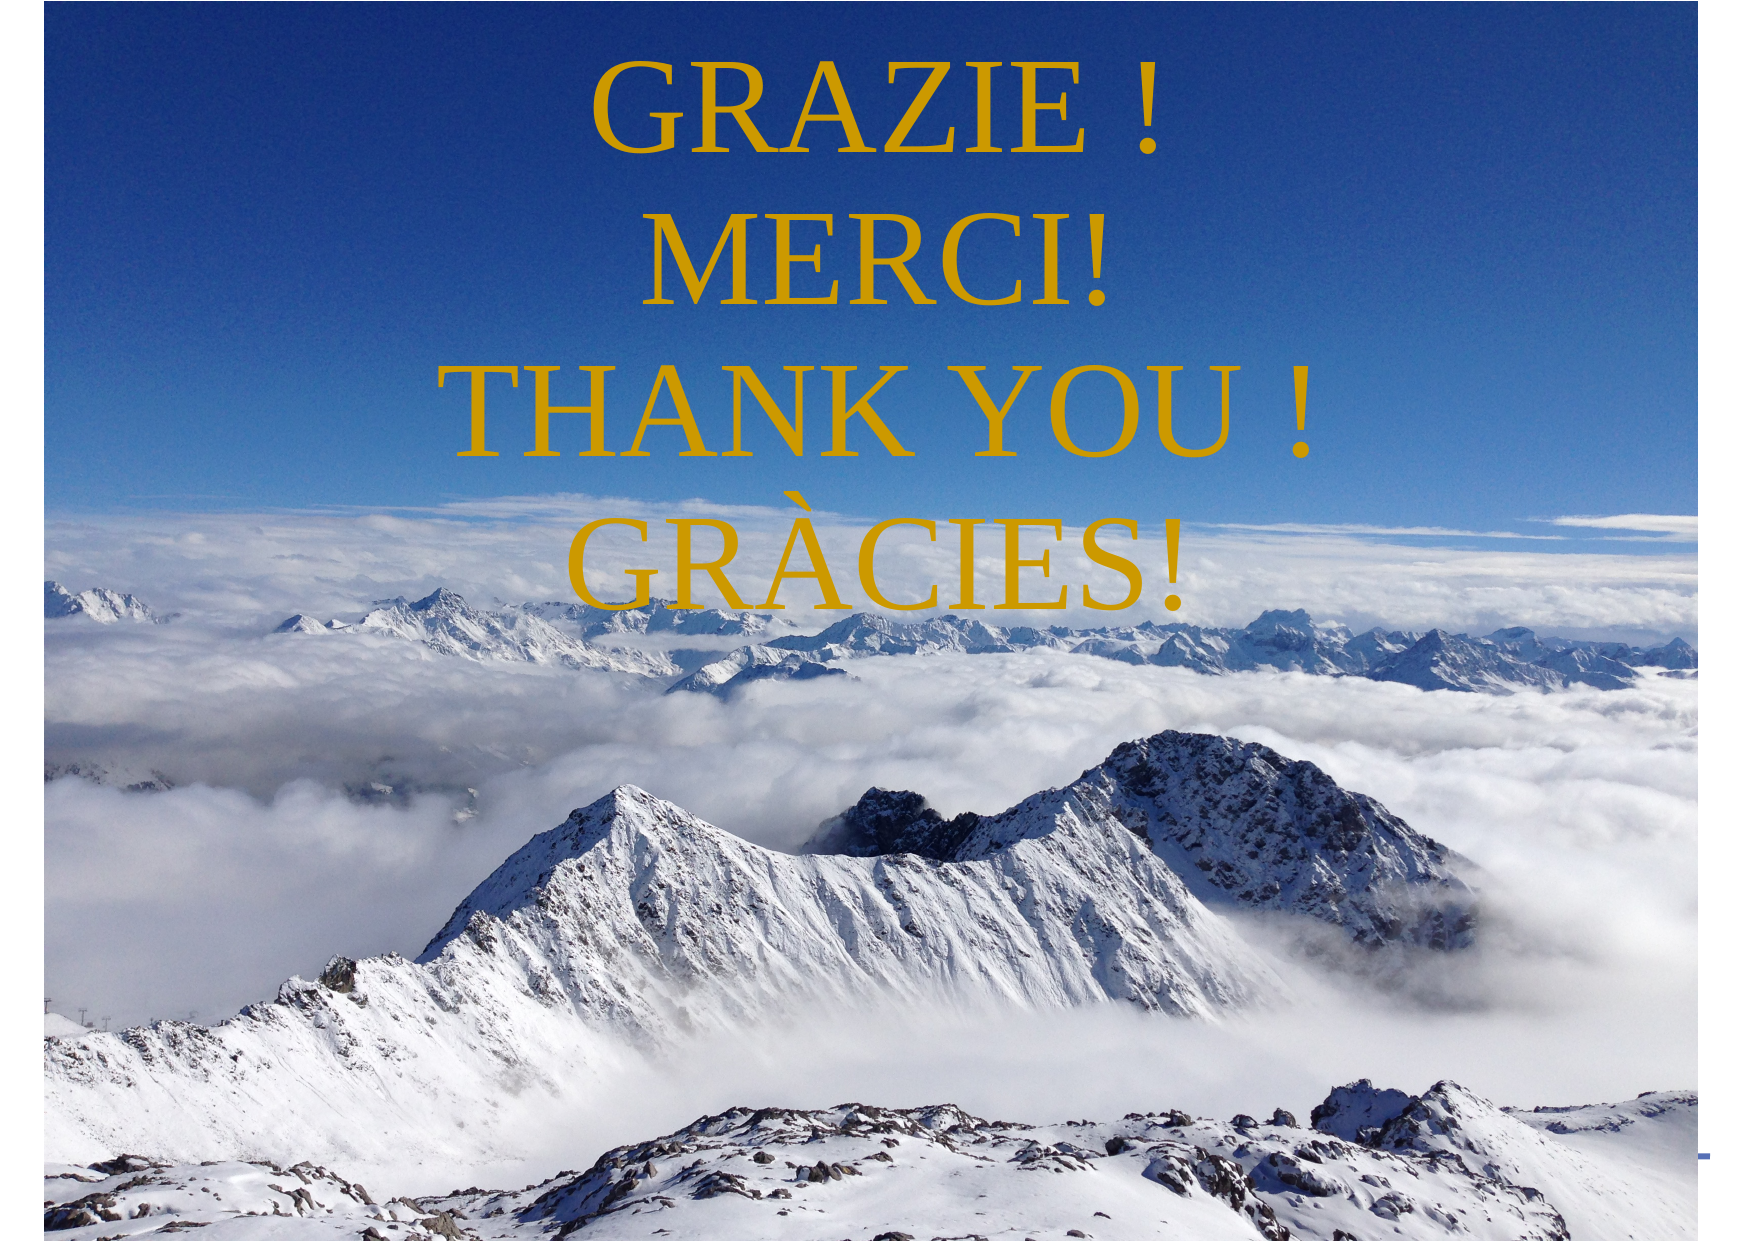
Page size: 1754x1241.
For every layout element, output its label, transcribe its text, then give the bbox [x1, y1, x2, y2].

text_box GRAZIE ! MERCI! THANK YOU ! GRÀCIES! [421, 22, 1476, 975]
picture [44, 1, 1698, 1241]
